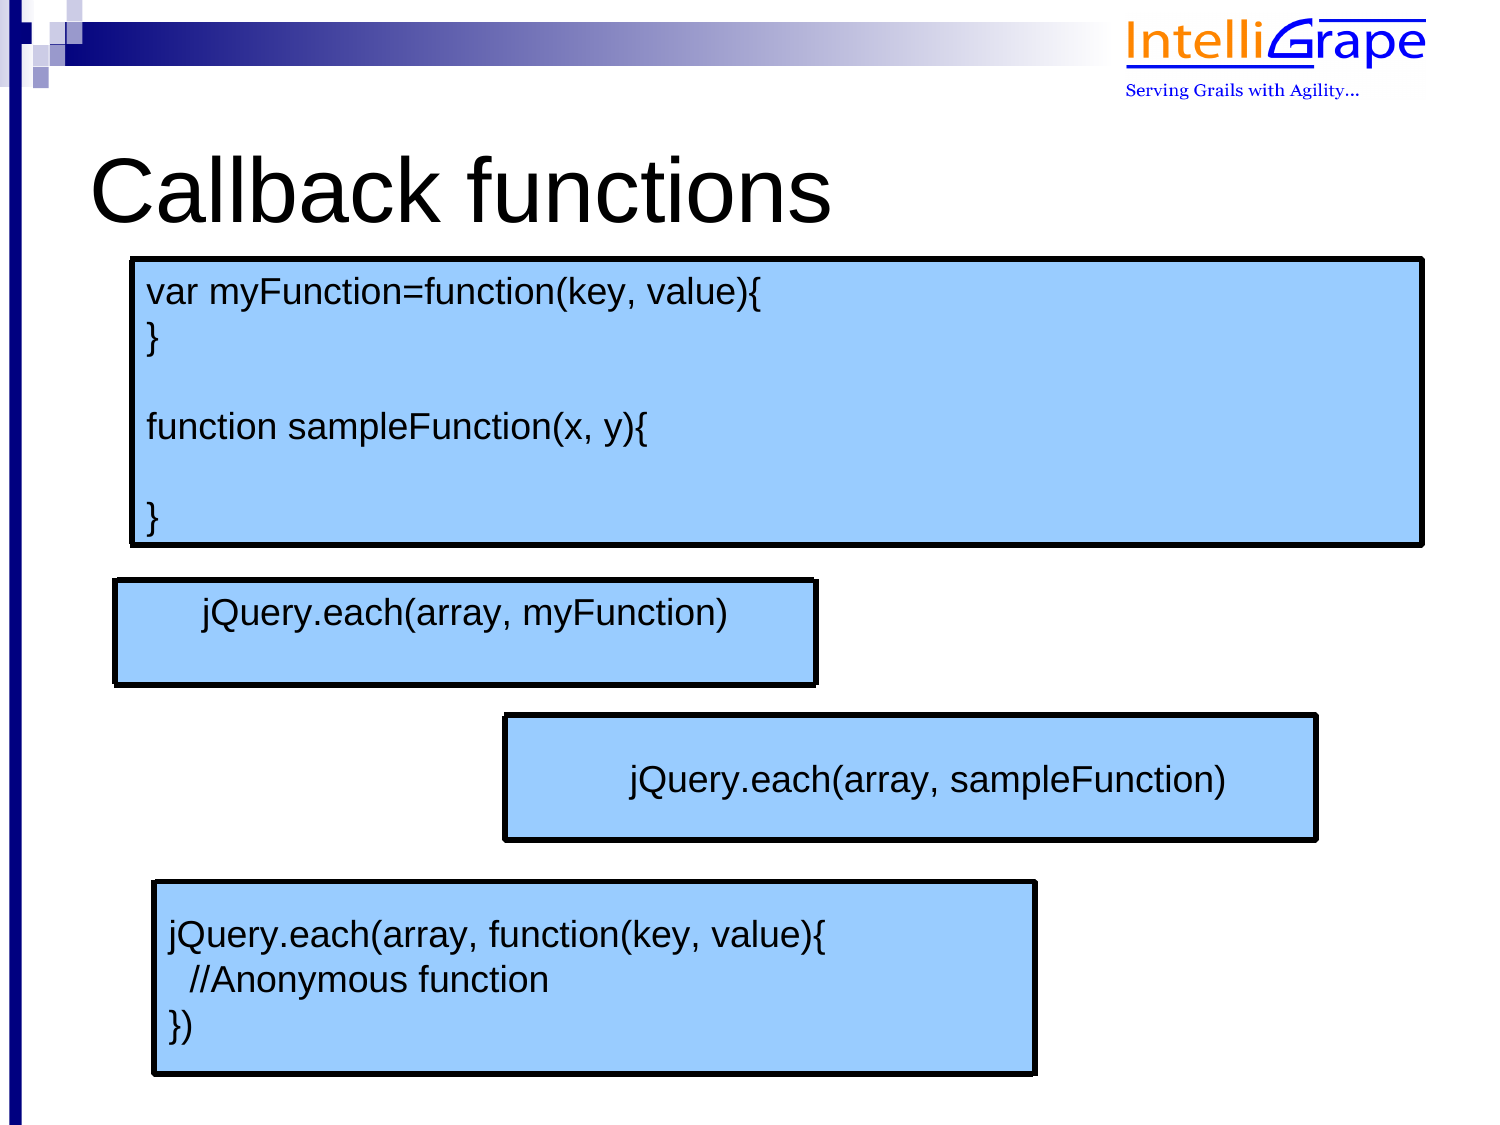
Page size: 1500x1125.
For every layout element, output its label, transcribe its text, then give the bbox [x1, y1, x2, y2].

text_box jQuery.each(array, function(key, value){ //Anonymous function }) [153, 881, 1036, 1075]
picture [1125, 12, 1426, 100]
text_box jQuery.each(array, myFunction) [114, 580, 816, 686]
title Callback functions [74, 67, 1422, 305]
text_box jQuery.each(array, sampleFunction) [505, 715, 1316, 840]
text_box var myFunction=function(key, value){ } function sampleFunction(x, y){ } [131, 259, 1423, 546]
